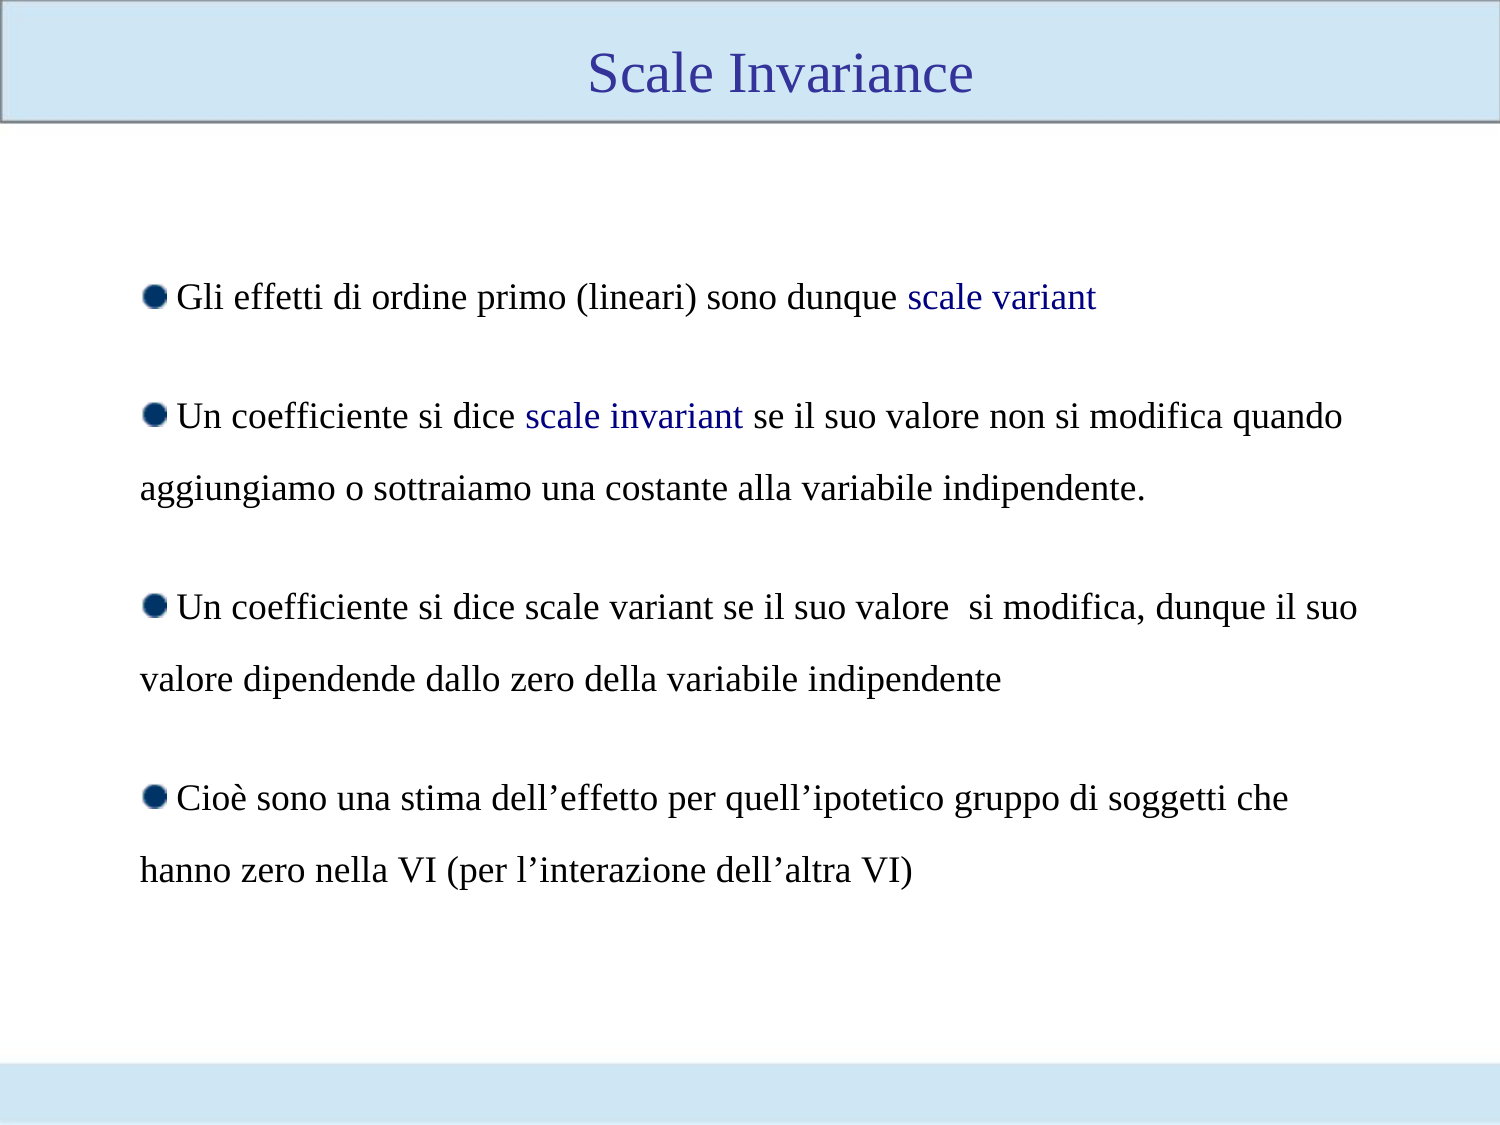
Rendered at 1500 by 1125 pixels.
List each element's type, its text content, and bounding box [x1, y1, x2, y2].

picture [0, 0, 1500, 1125]
text_box Gli effetti di ordine primo (lineari) sono dunque scale variant Un coefficiente si dice scale invariant se il suo valore non si modifica quando aggiungiamo o sottraiamo una costante alla variabile indipendente. Un coefficiente si dice scale variant se il suo valore si modifica, dunque il suo valore dipendende dallo zero della variabile indipendente Cioè sono una stima dell’effetto per quell’ipotetico gruppo di soggetti che hanno zero nella VI (per l’interazione dell’altra VI) [124, 237, 1397, 898]
title Scale Invariance [249, 21, 1313, 117]
